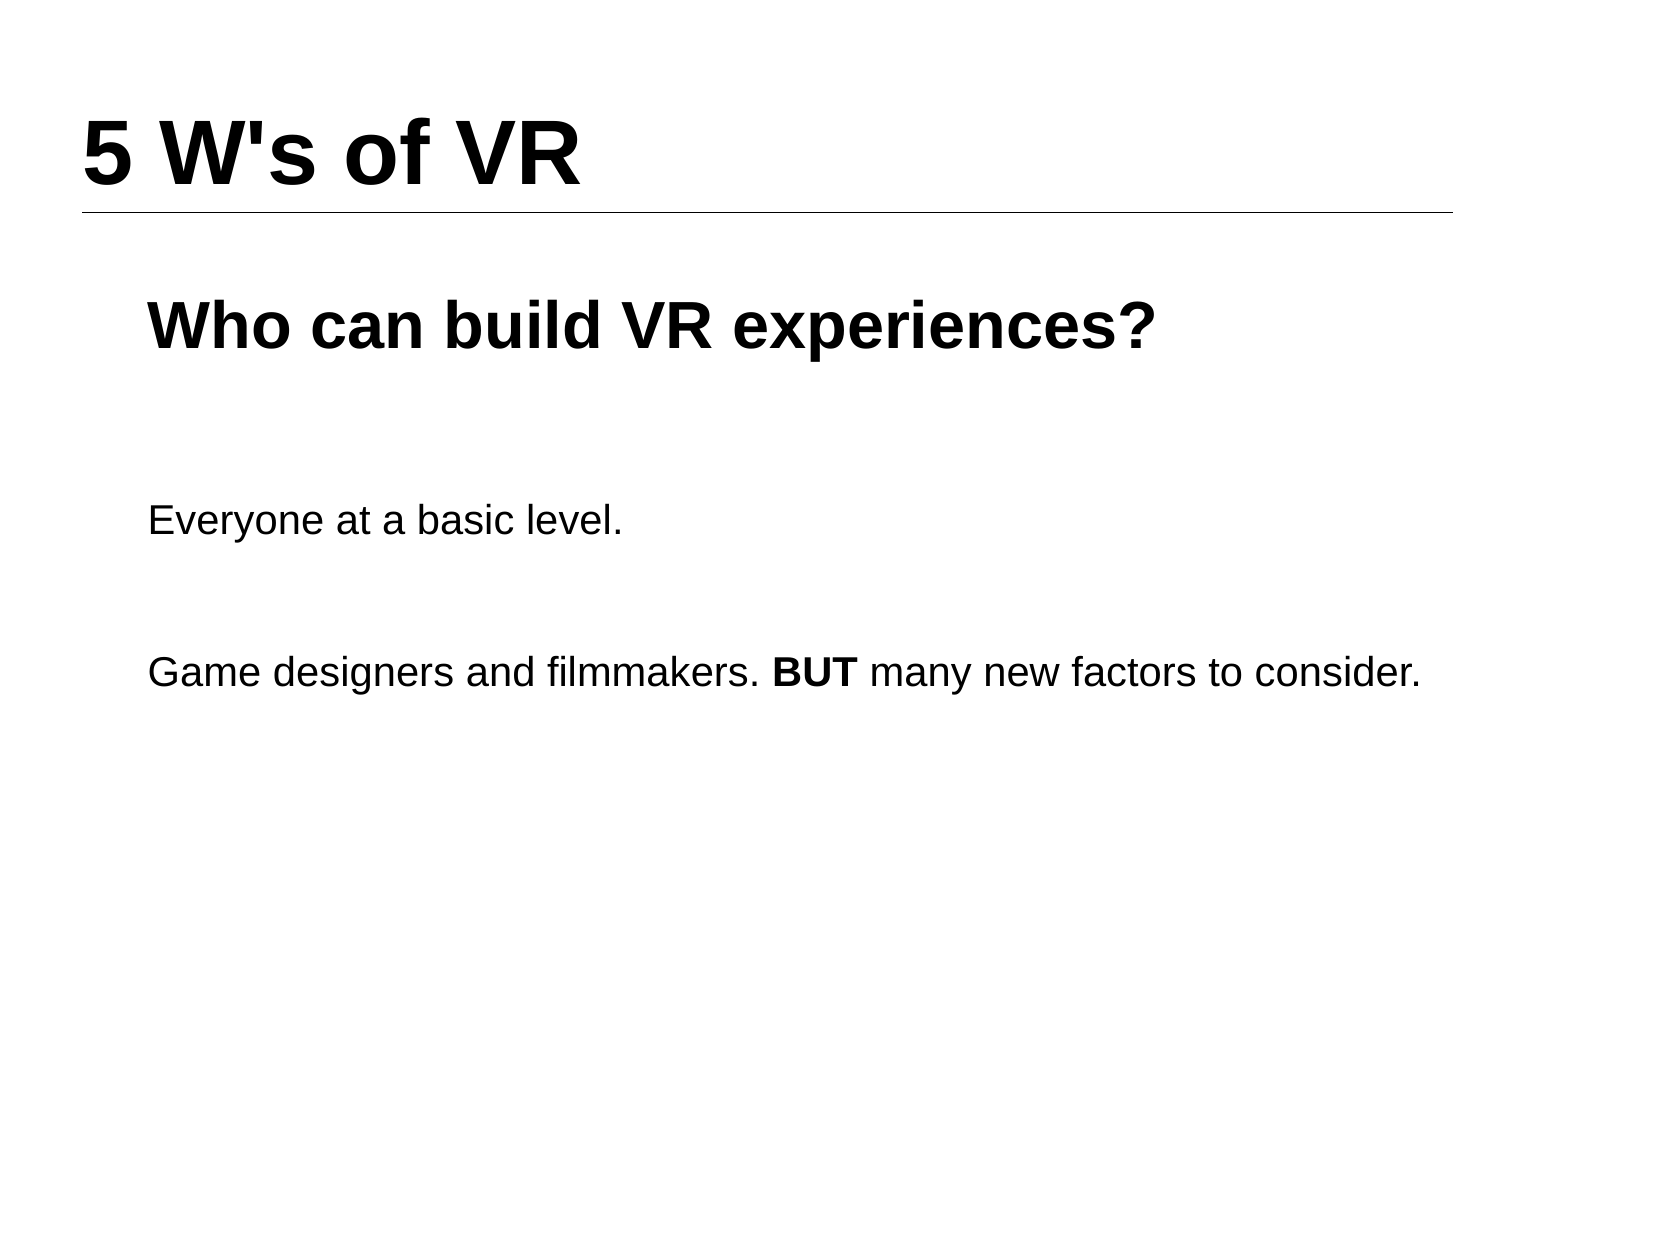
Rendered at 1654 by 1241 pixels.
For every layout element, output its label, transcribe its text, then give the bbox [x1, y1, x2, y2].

list Who can build VR experiences? Everyone at a basic level. Game designers and filmmakers. BUT many new factors to consider. [147, 288, 1506, 1107]
title 5 W's of VR [82, 49, 1571, 257]
